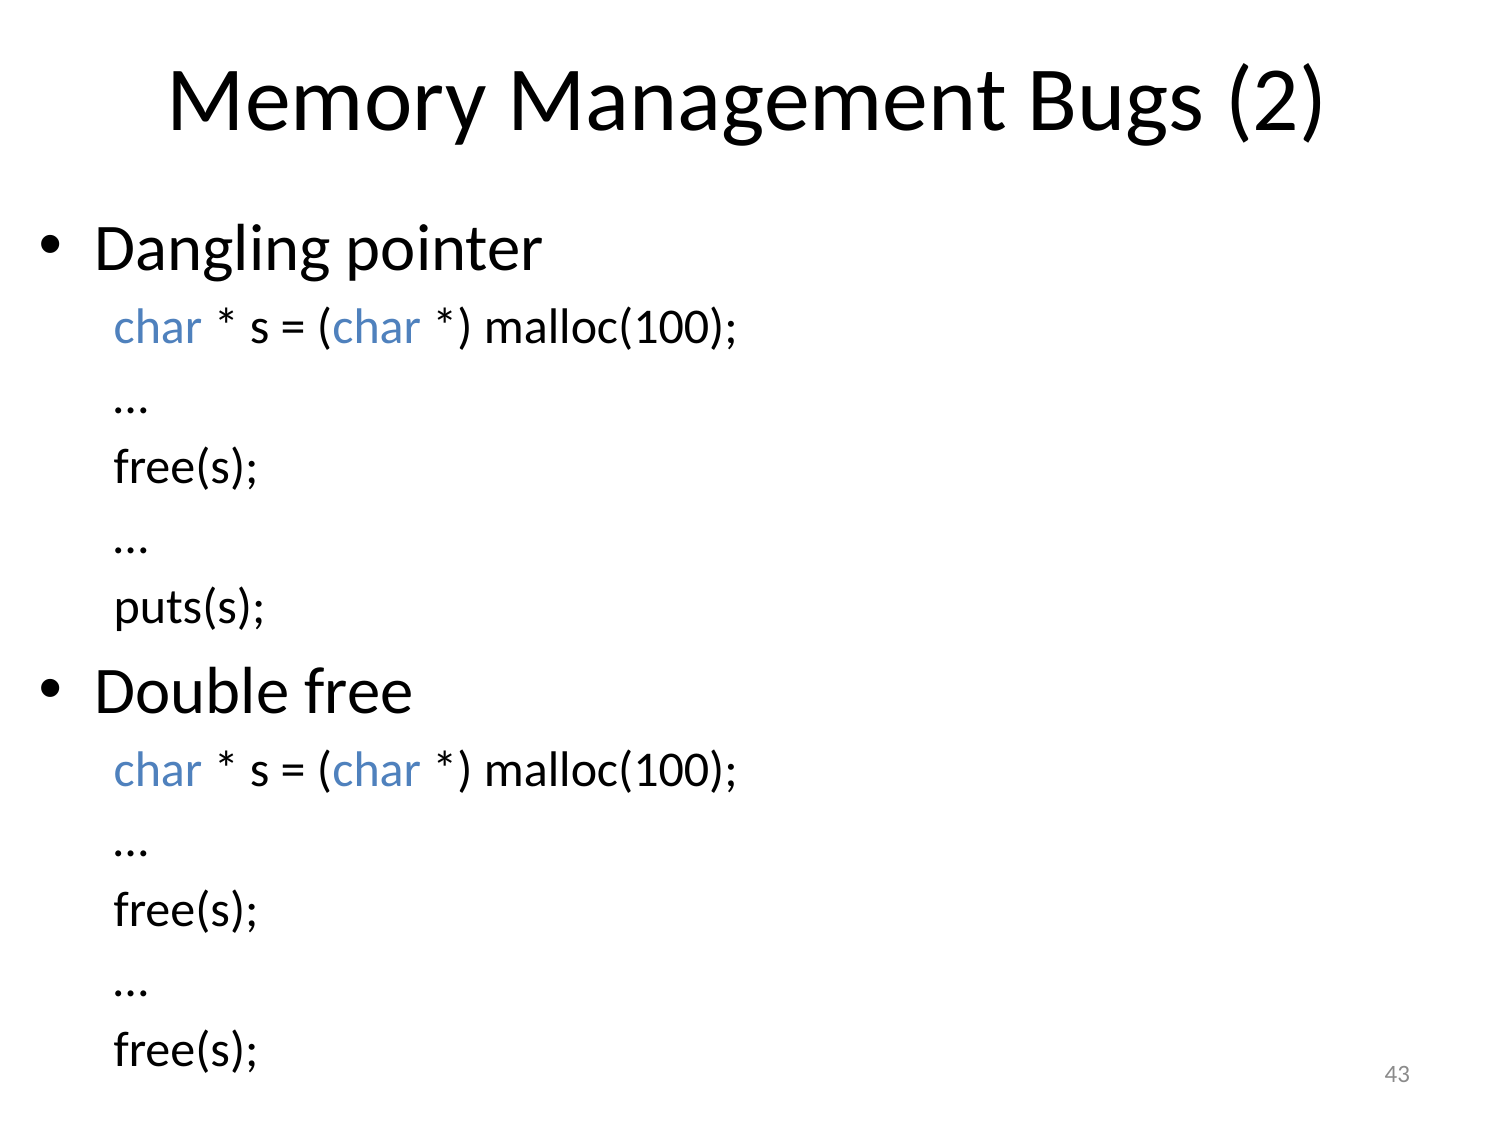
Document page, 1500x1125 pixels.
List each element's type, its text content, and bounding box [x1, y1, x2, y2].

list Dangling pointer char * s = (char *) malloc(100); … free(s); … puts(s); Double free char * s = (char *) malloc(100); … free(s); … free(s); [23, 195, 1468, 1103]
title Memory Management Bugs (2) [7, 0, 1488, 188]
slide_number <number> [1074, 1042, 1425, 1103]
